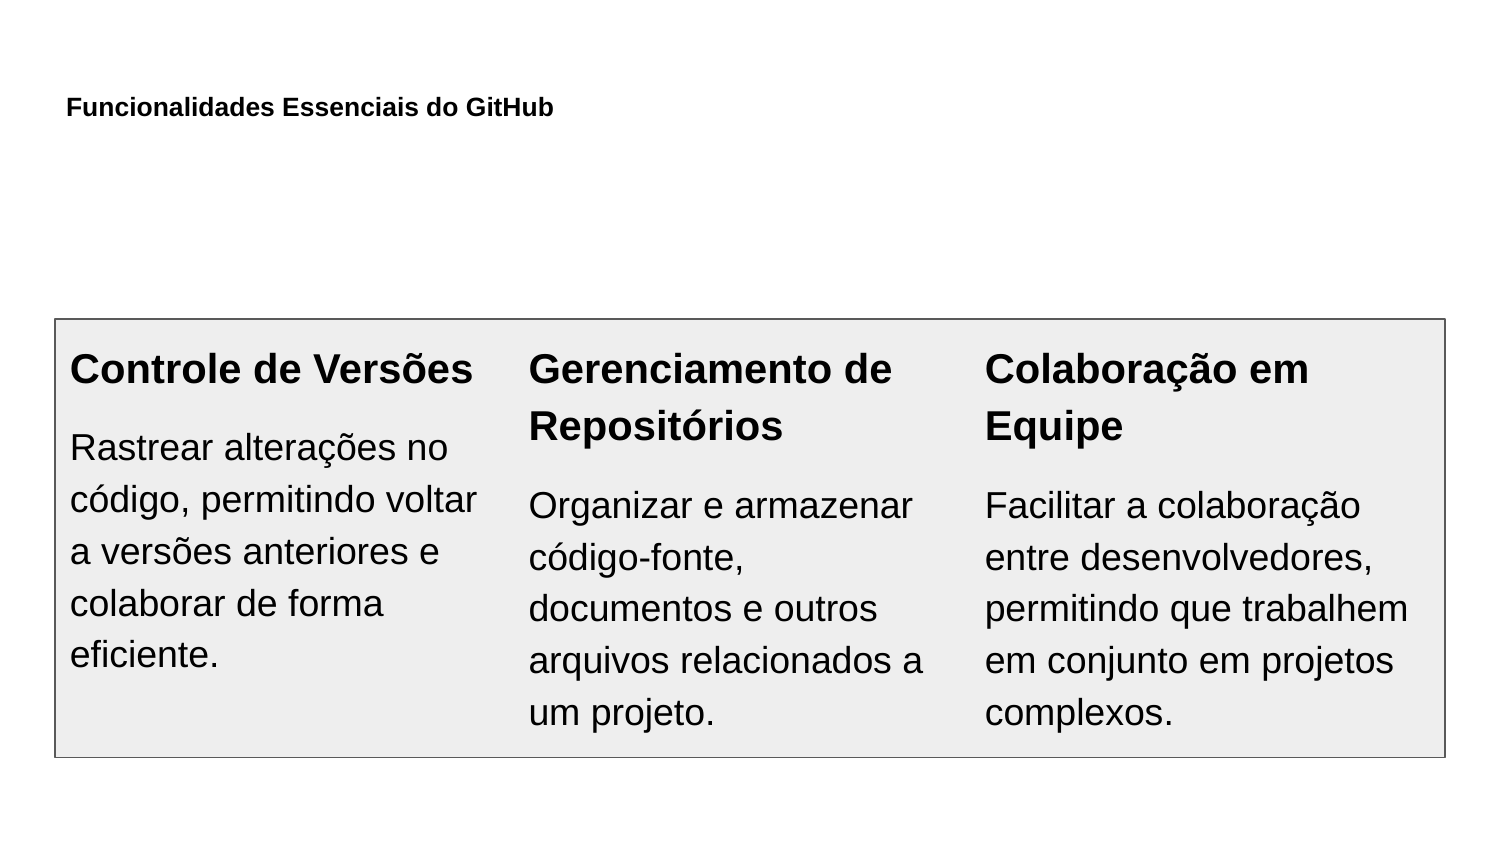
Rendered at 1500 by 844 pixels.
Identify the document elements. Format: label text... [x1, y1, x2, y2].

title Funcionalidades Essenciais do GitHub [51, 72, 1449, 167]
text_box Colaboração em Equipe Facilitar a colaboração entre desenvolvedores, permitindo que trabalhem em conjunto em projetos complexos. [969, 319, 1445, 748]
text_box Gerenciamento de Repositórios Organizar e armazenar código-fonte, documentos e outros arquivos relacionados a um projeto. [513, 319, 967, 748]
text_box [55, 318, 1445, 758]
text_box Controle de Versões Rastrear alterações no código, permitindo voltar a versões anteriores e colaborar de forma eficiente. [55, 319, 508, 691]
